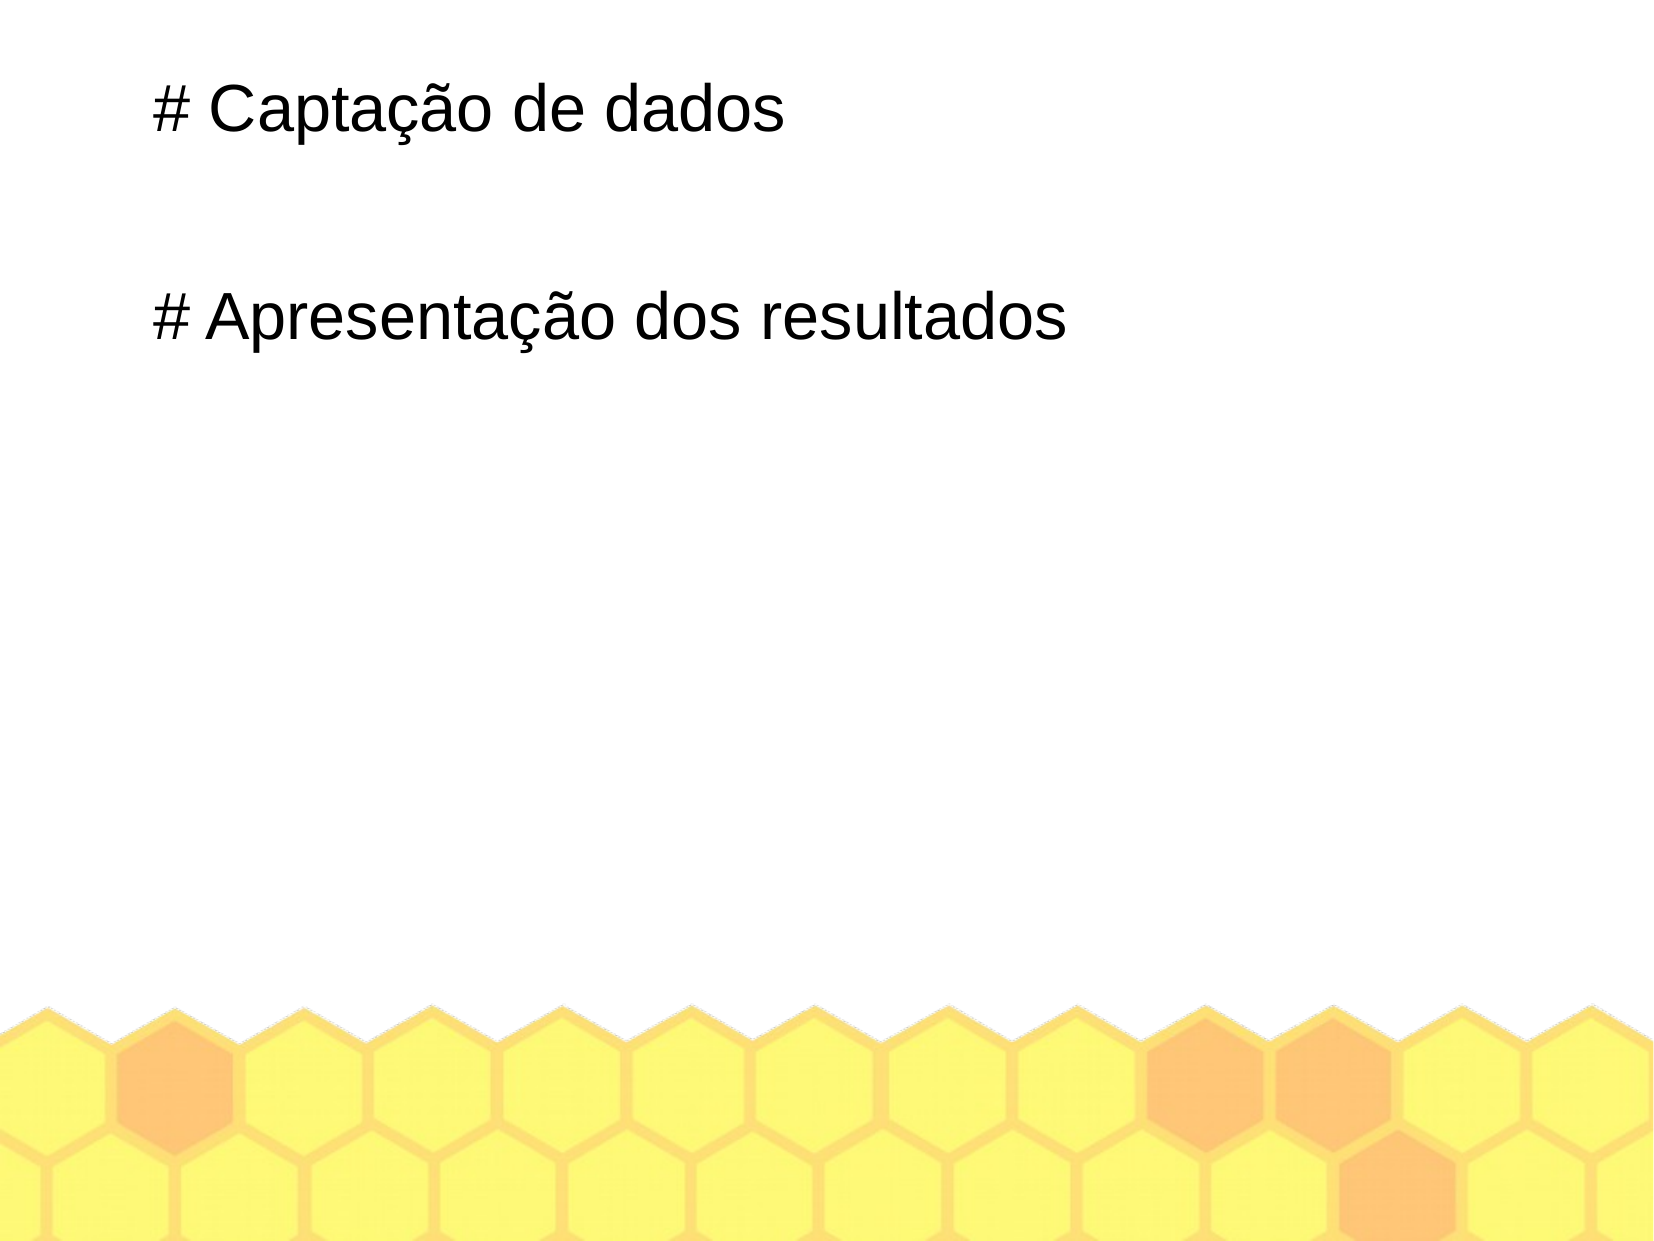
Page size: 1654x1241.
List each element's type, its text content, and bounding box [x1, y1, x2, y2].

list # Captação de dados # Apresentação dos resultados [82, 70, 1571, 1193]
picture [0, 1001, 1654, 1241]
